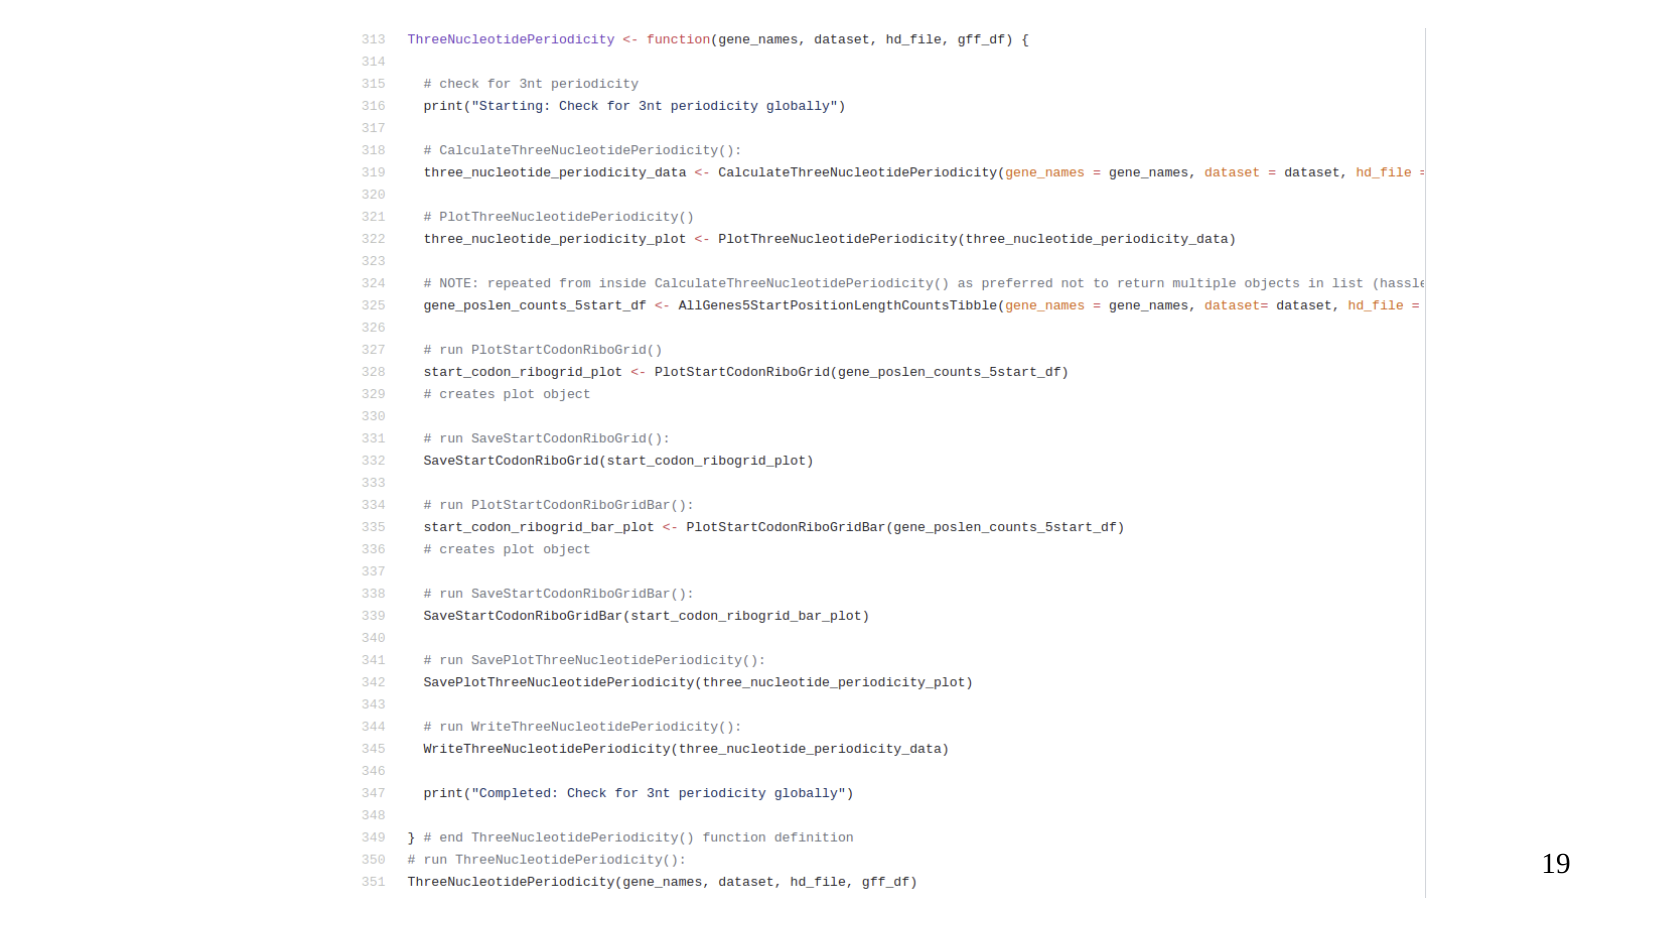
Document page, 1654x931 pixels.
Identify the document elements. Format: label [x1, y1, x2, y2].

picture [342, 28, 1441, 898]
